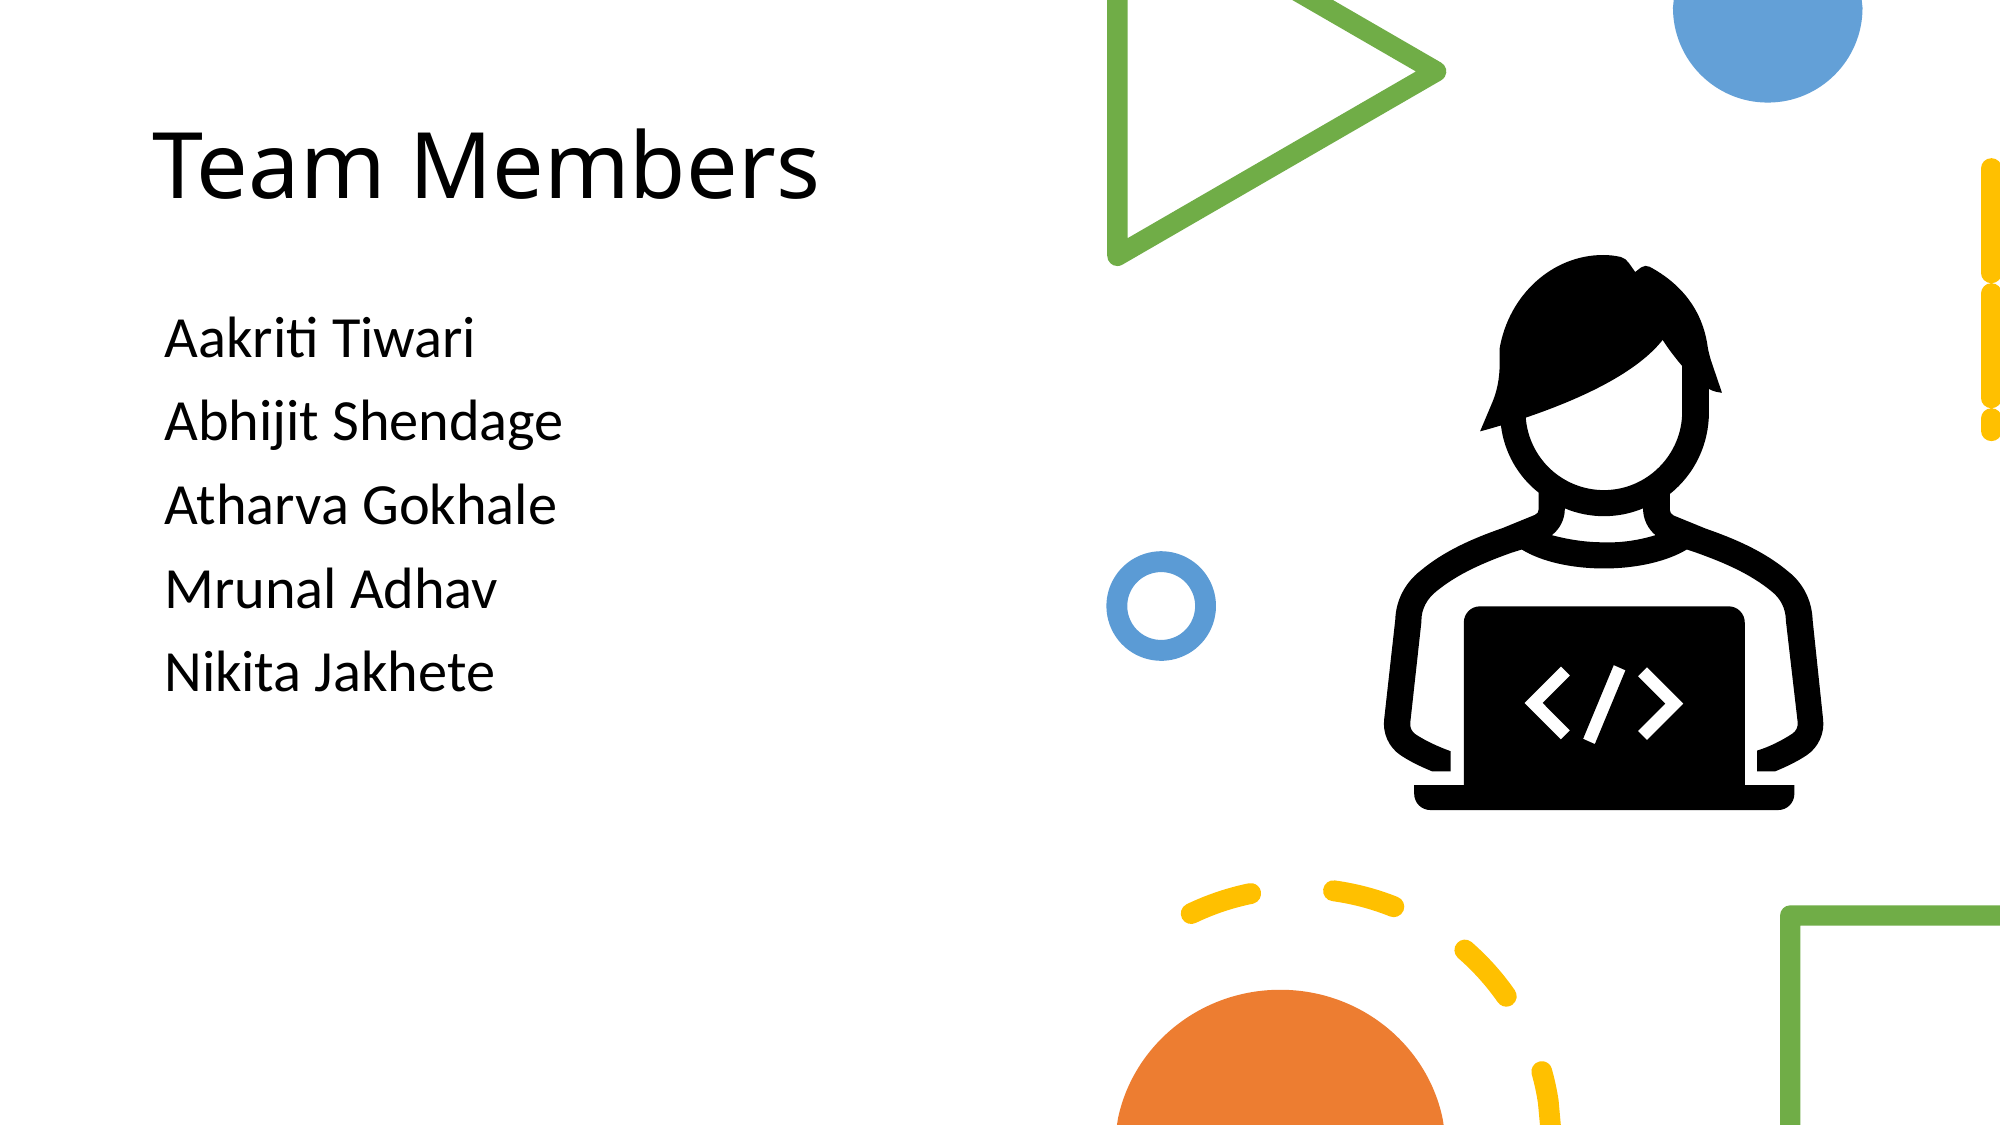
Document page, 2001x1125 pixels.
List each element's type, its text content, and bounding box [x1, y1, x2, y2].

title Team Members [137, 59, 1023, 278]
picture [1322, 192, 1886, 827]
text_box [0, 0, 2000, 1125]
list Aakriti Tiwari Abhijit Shendage Atharva Gokhale Mrunal Adhav Nikita Jakhete [137, 299, 1023, 1014]
